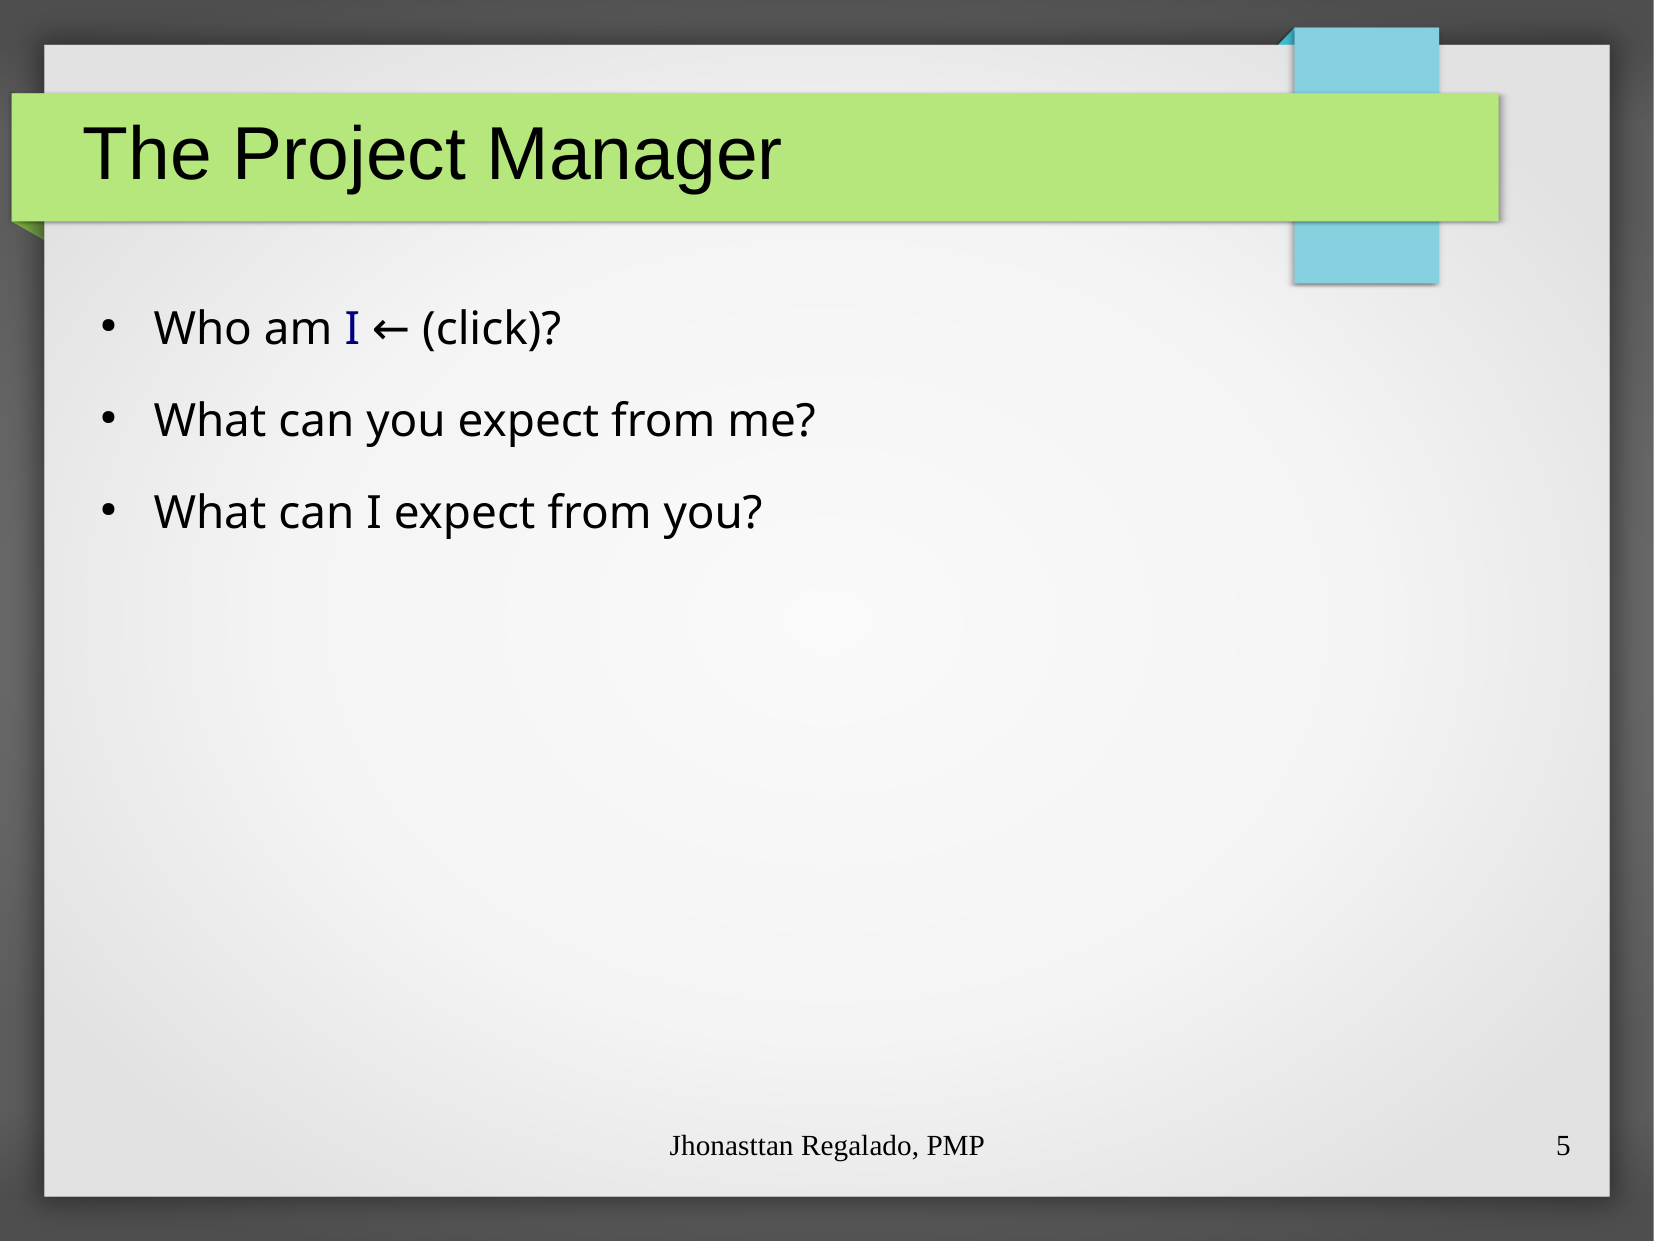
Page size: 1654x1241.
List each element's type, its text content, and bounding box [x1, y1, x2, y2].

picture [0, 0, 1654, 1241]
title The Project Manager [82, 94, 1264, 213]
list Who am I ← (click)? What can you expect from me? What can I expect from you? [82, 295, 1571, 1015]
